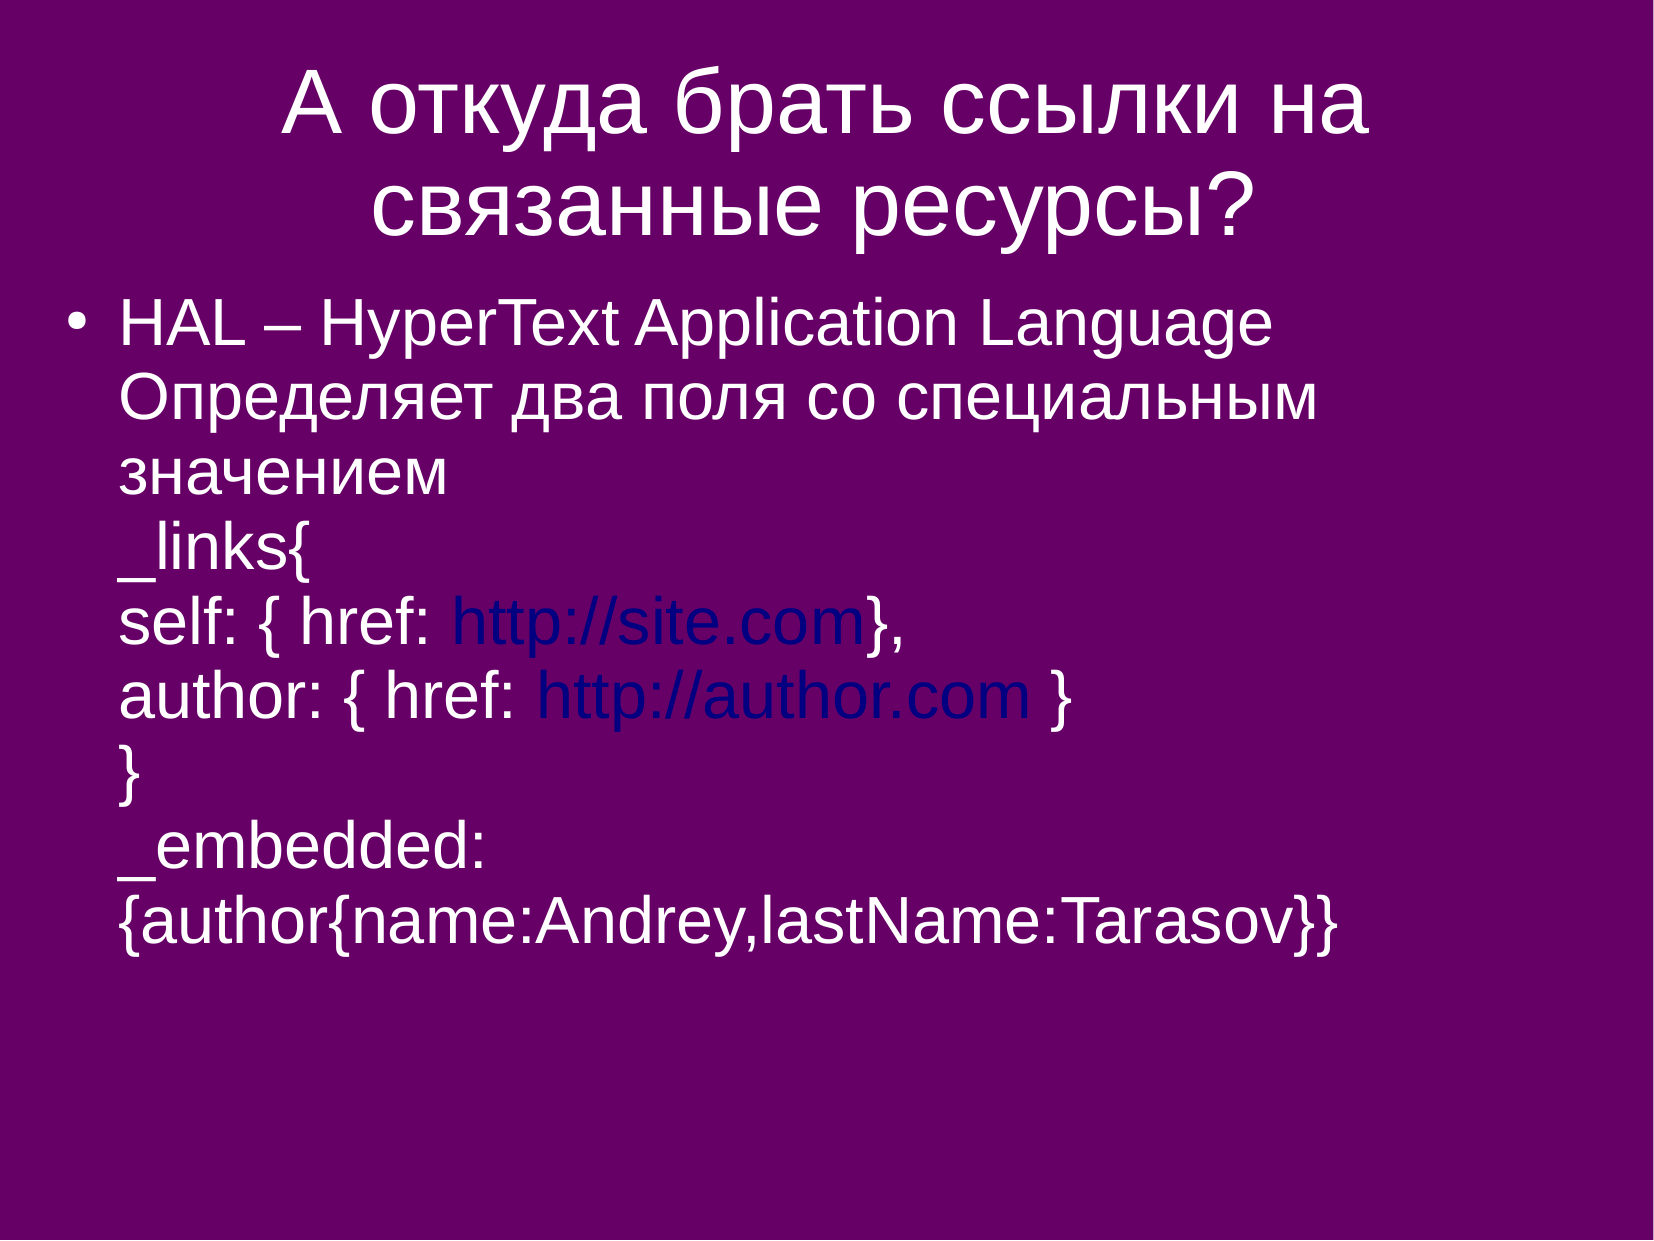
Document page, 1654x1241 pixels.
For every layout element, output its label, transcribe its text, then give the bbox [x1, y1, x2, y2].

list HAL – HyperText Application Language Определяет два поля со специальным значением _links{ self: { href: http://site.com}, author: { href: http://author.com } } _embedded: {author{name:Andrey,lastName:Tarasov}} [47, 284, 1536, 1004]
title А откуда брать ссылки на связанные ресурсы? [82, 49, 1571, 257]
